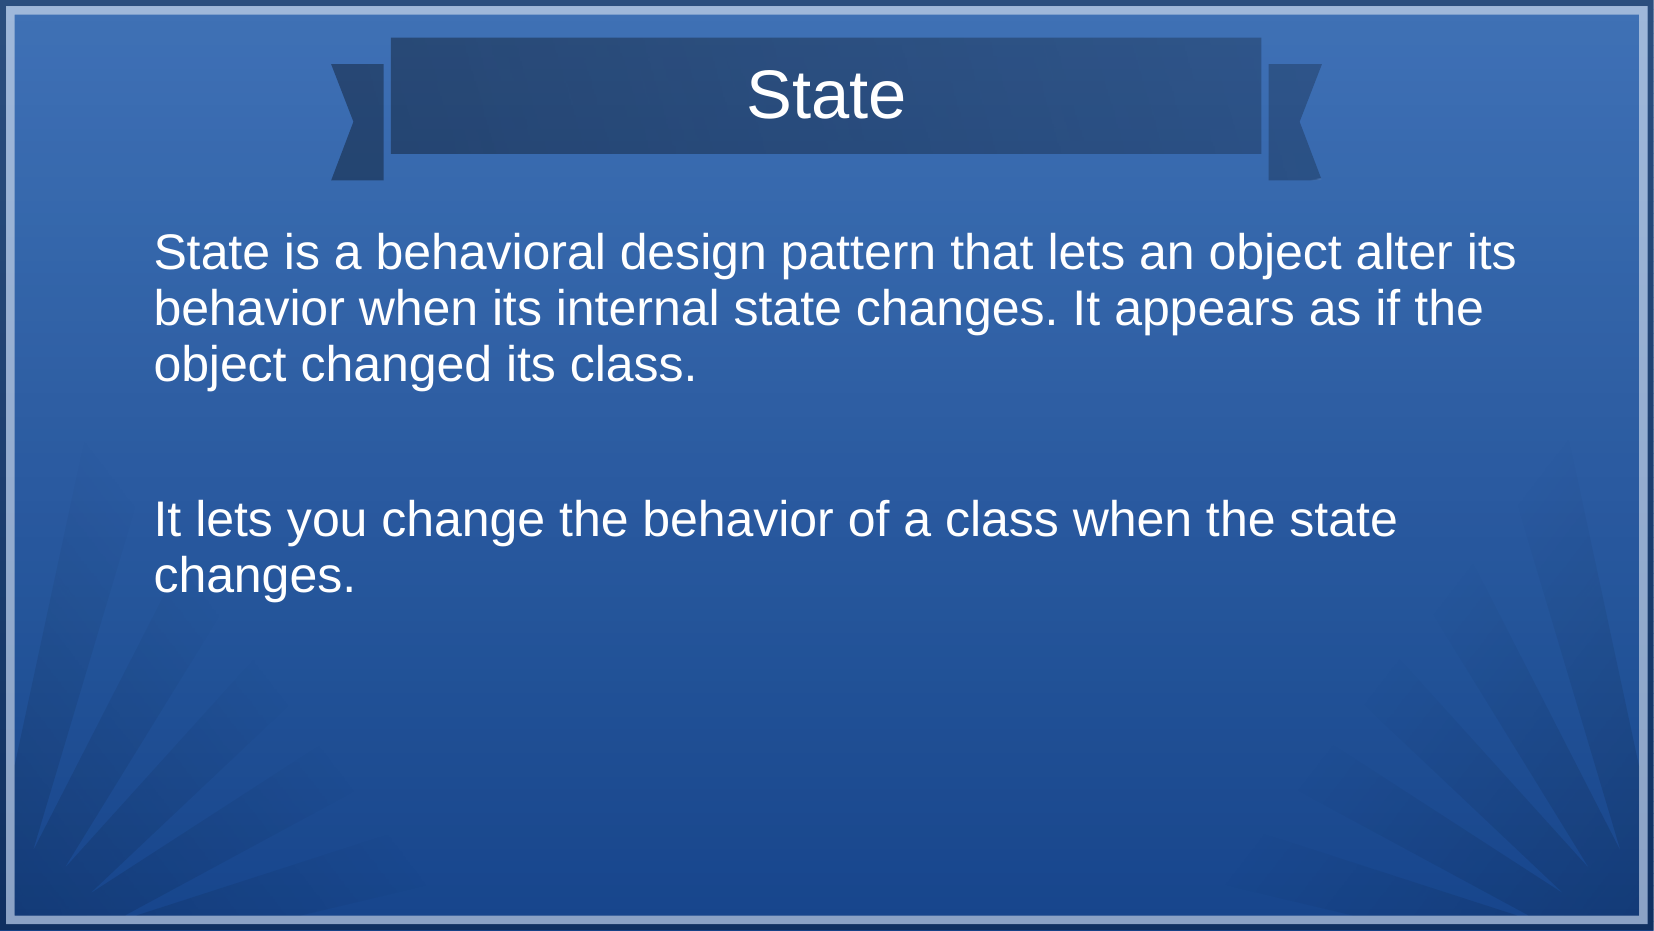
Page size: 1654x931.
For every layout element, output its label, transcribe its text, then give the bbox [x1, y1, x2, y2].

title State [389, 35, 1264, 154]
list State is a behavioral design pattern that lets an object alter its behavior when its internal state changes. It appears as if the object changed its class. It lets you change the behavior of a class when the state changes. [82, 224, 1571, 848]
